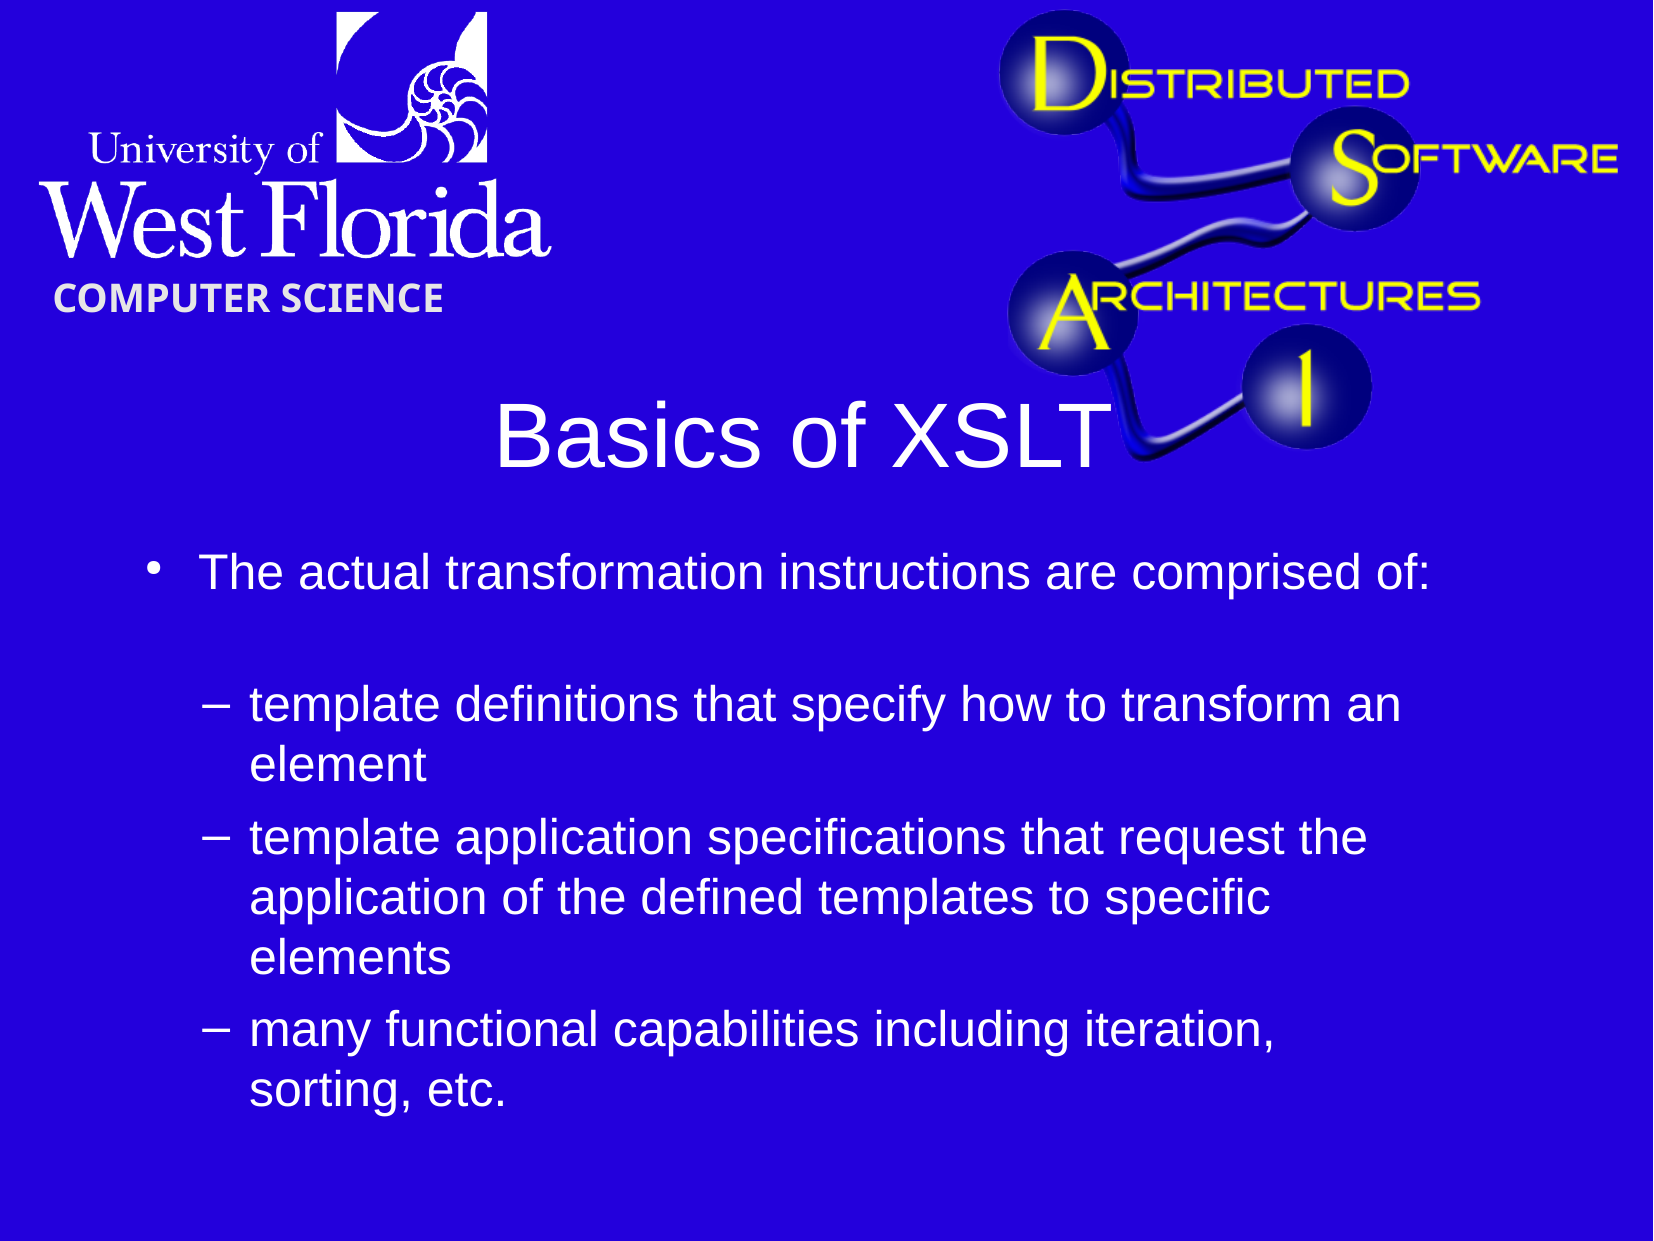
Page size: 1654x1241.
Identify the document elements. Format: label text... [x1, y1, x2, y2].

picture [37, 0, 559, 262]
picture [910, 0, 1653, 506]
title Basics of XSLT [112, 337, 1463, 526]
text_box COMPUTER SCIENCE [37, 262, 563, 334]
list The actual transformation instructions are comprised of: template definitions that specify how to transform an element template application specifications that request the application of the defined templates to specific elements many functional capabilities including iteration, sorting, etc. [112, 531, 1463, 1241]
